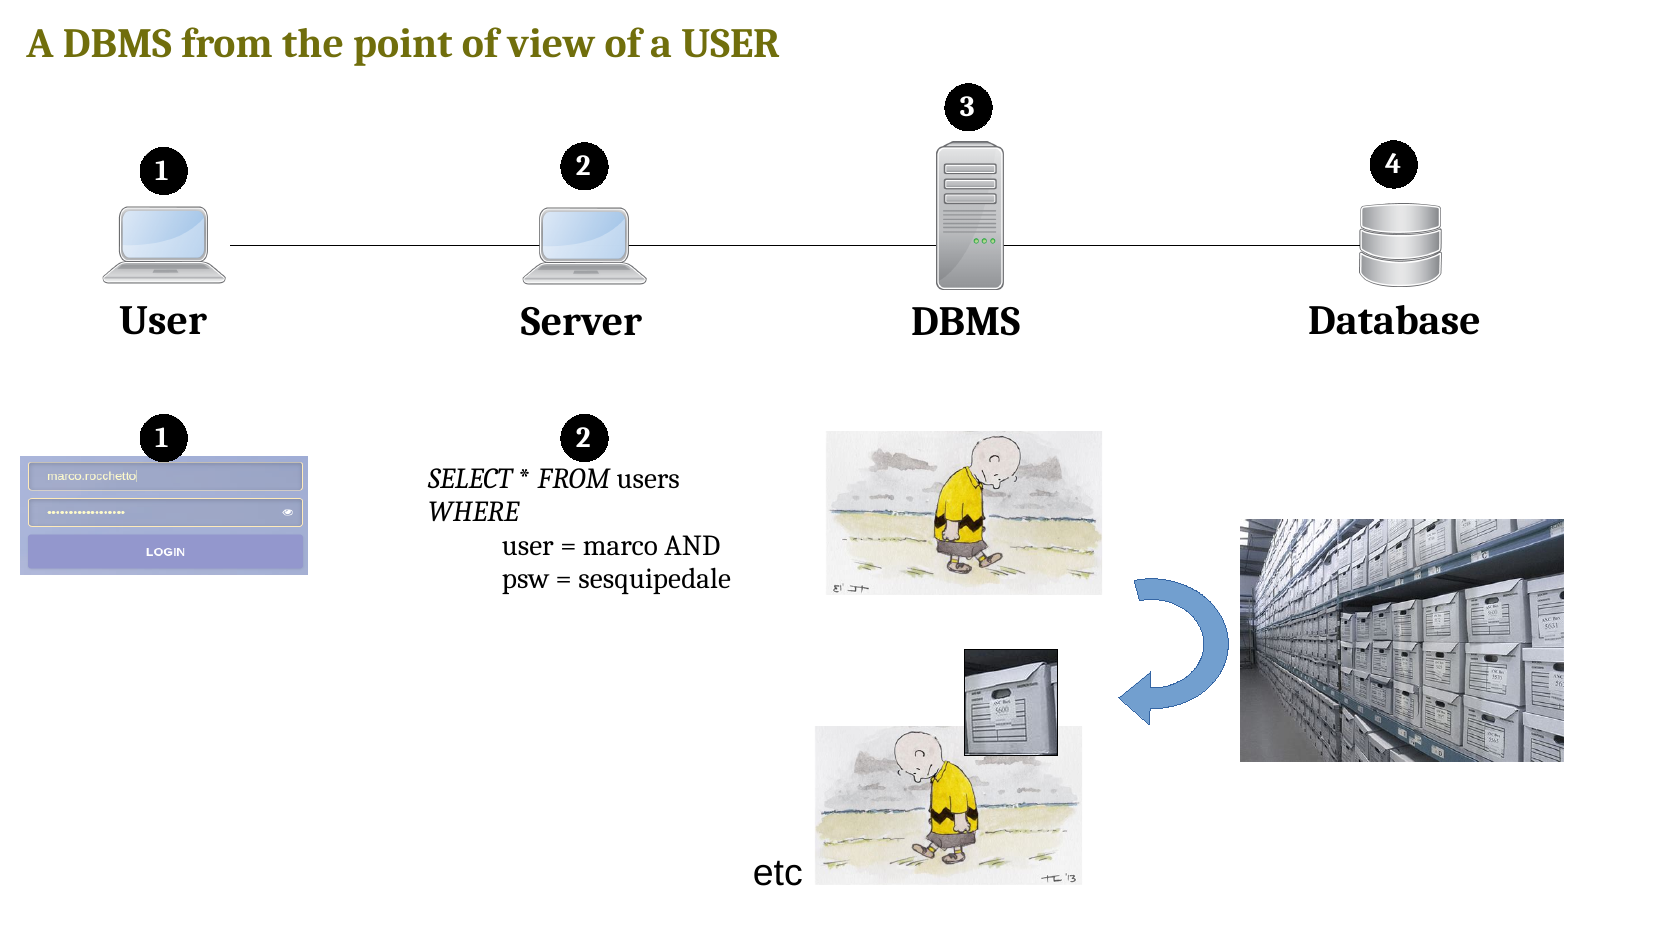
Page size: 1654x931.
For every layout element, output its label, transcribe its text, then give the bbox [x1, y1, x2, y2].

text_box User [104, 289, 224, 354]
text_box 3 [945, 82, 992, 132]
picture [1359, 203, 1442, 288]
picture [936, 141, 1004, 290]
picture [517, 202, 652, 290]
text_box Server [506, 290, 662, 355]
picture [20, 456, 308, 575]
text_box [1118, 578, 1229, 725]
text_box DBMS [896, 290, 1040, 355]
text_box 2 [561, 141, 608, 191]
picture [97, 201, 231, 289]
text_box A DBMS from the point of view of a USER [11, 12, 1193, 77]
text_box 1 [140, 146, 188, 196]
text_box 1 [140, 413, 188, 463]
text_box 4 [1370, 139, 1418, 189]
text_box etc [738, 844, 818, 902]
picture [825, 431, 1103, 595]
text_box SELECT * FROM users WHERE user = marco AND psw = sesquipedale [413, 454, 761, 607]
picture [1240, 519, 1564, 762]
picture [814, 649, 1083, 885]
text_box Database [1293, 289, 1501, 354]
text_box 2 [561, 413, 608, 463]
